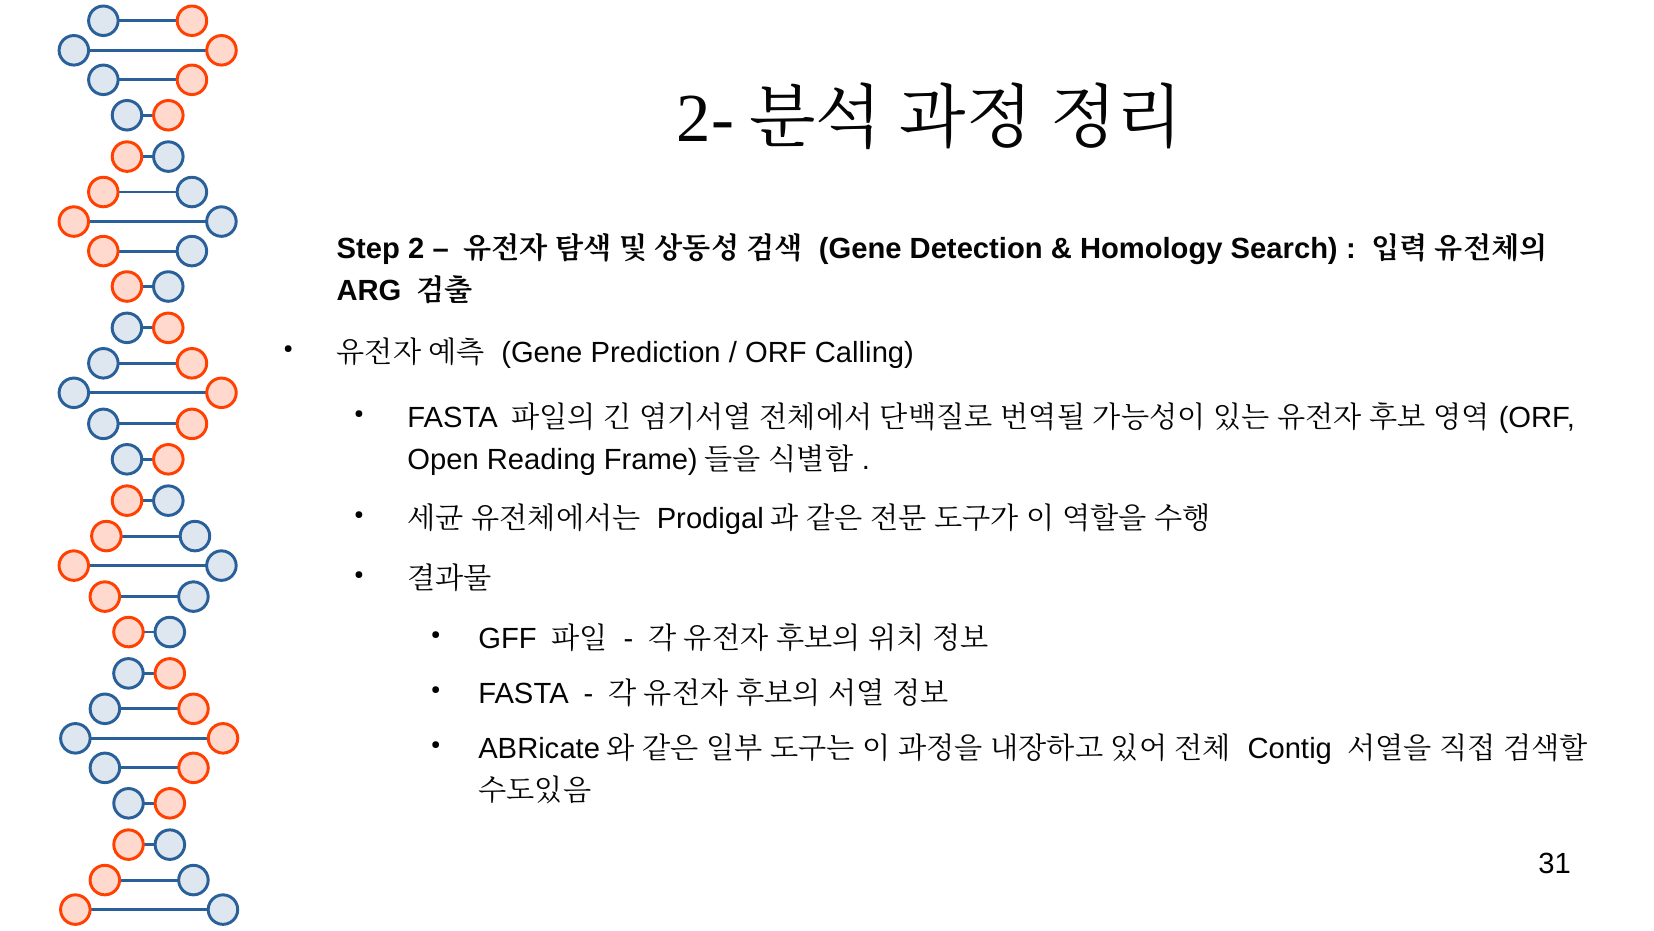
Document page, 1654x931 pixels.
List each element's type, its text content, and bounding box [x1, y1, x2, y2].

list Step 2 – 유전자 탐색 및 상동성 검색 (Gene Detection & Homology Search) : 입력 유전체의 ARG 검출 유전자 예측 (Gene Prediction / ORF Calling) FASTA 파일의 긴 염기서열 전체에서 단백질로 번역될 가능성이 있는 유전자 후보 영역(ORF, Open Reading Frame)들을 식별함. 세균 유전체에서는 Prodigal과 같은 전문 도구가 이 역할을 수행 결과물 GFF 파일 - 각 유전자 후보의 위치 정보 FASTA - 각 유전자 후보의 서열 정보 ABRicate와 같은 일부 도구는 이 과정을 내장하고 있어 전체 Contig 서열을 직접 검색할 수도있음 [265, 224, 1595, 863]
title 2-분석 과정 정리 [265, 35, 1595, 189]
